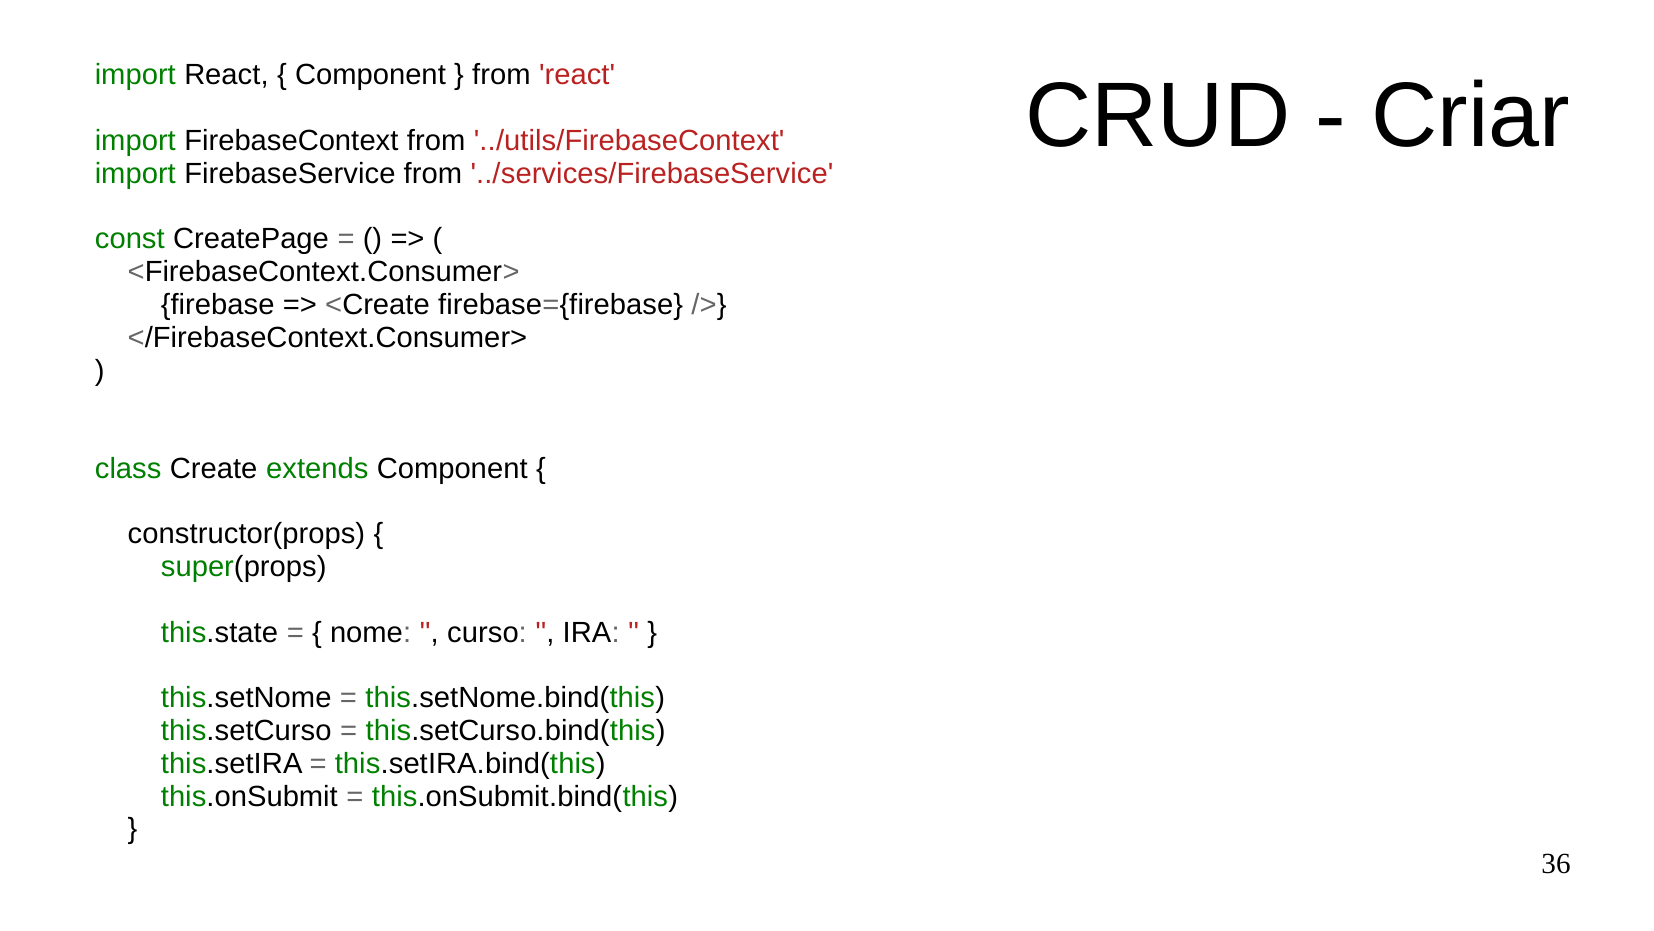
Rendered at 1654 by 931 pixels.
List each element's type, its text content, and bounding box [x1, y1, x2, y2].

title CRUD - Criar [82, 37, 1571, 193]
text_box import React, { Component } from 'react' import FirebaseContext from '../utils/FirebaseContext' import FirebaseService from '../services/FirebaseService' const CreatePage = () => ( <FirebaseContext.Consumer> {firebase => <Create firebase={firebase} />} </FirebaseContext.Consumer> ) class Create extends Component { constructor(props) { super(props) this.state = { nome: '', curso: '', IRA: '' } this.setNome = this.setNome.bind(this) this.setCurso = this.setCurso.bind(this) this.setIRA = this.setIRA.bind(this) this.onSubmit = this.onSubmit.bind(this) } [79, 51, 1447, 886]
